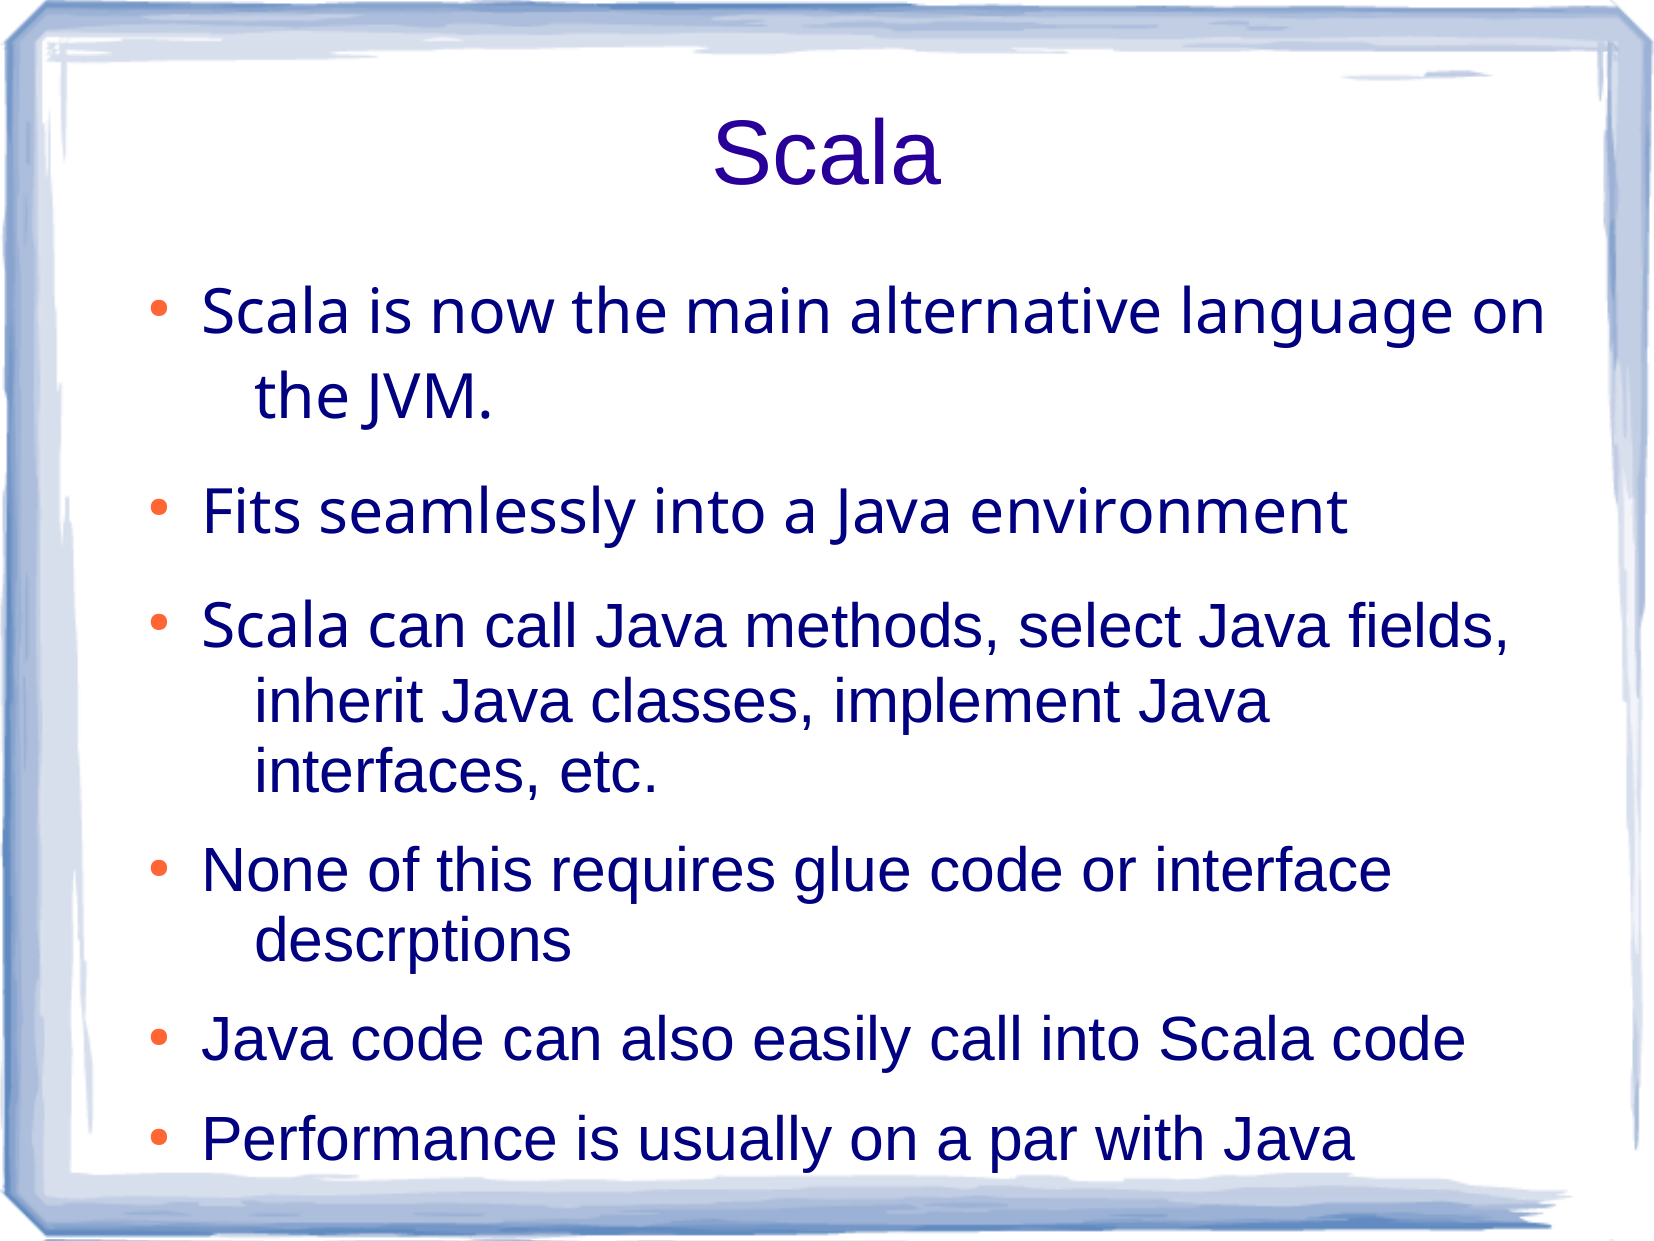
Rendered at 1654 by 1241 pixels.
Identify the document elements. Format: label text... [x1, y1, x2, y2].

list Scala is now the main alternative language on the JVM. Fits seamlessly into a Java environment Scala can call Java methods, select Java fields, inherit Java classes, implement Java interfaces, etc. None of this requires glue code or interface descrptions Java code can also easily call into Scala code Performance is usually on a par with Java [112, 267, 1566, 1178]
picture [0, 0, 1654, 1241]
title Scala [82, 56, 1571, 250]
